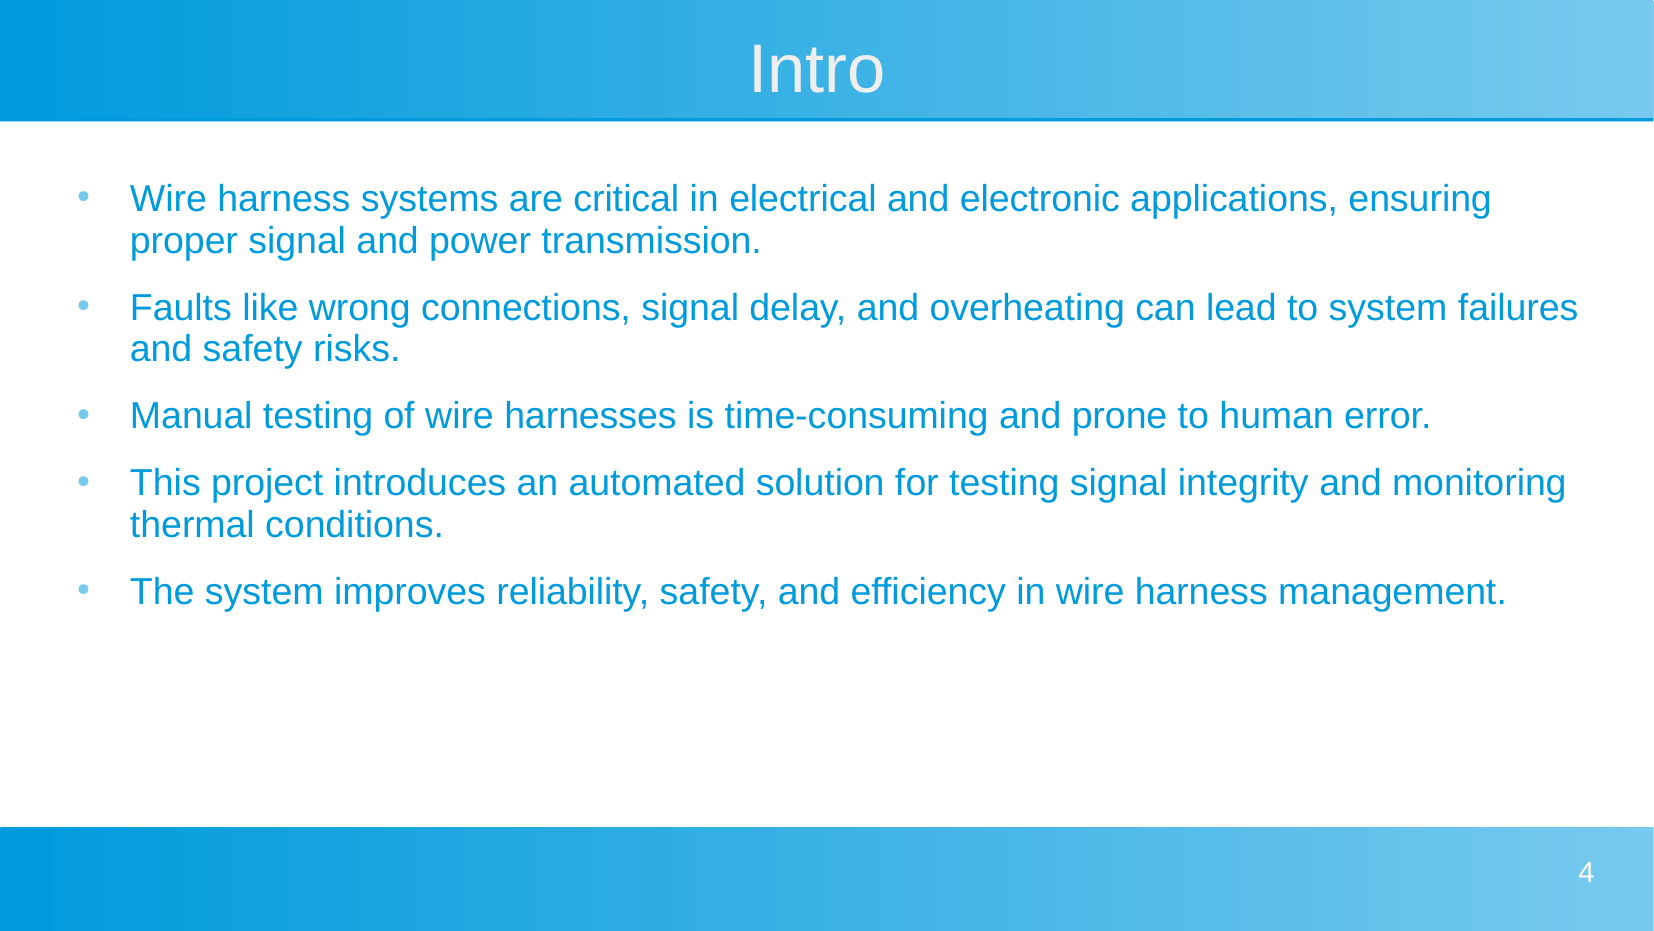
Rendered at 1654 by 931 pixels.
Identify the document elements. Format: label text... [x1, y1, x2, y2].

list Wire harness systems are critical in electrical and electronic applications, ensuring proper signal and power transmission. Faults like wrong connections, signal delay, and overheating can lead to system failures and safety risks. Manual testing of wire harnesses is time-consuming and prone to human error. This project introduces an automated solution for testing signal integrity and monitoring thermal conditions. The system improves reliability, safety, and efficiency in wire harness management. [59, 177, 1595, 768]
title Intro [59, 29, 1595, 108]
